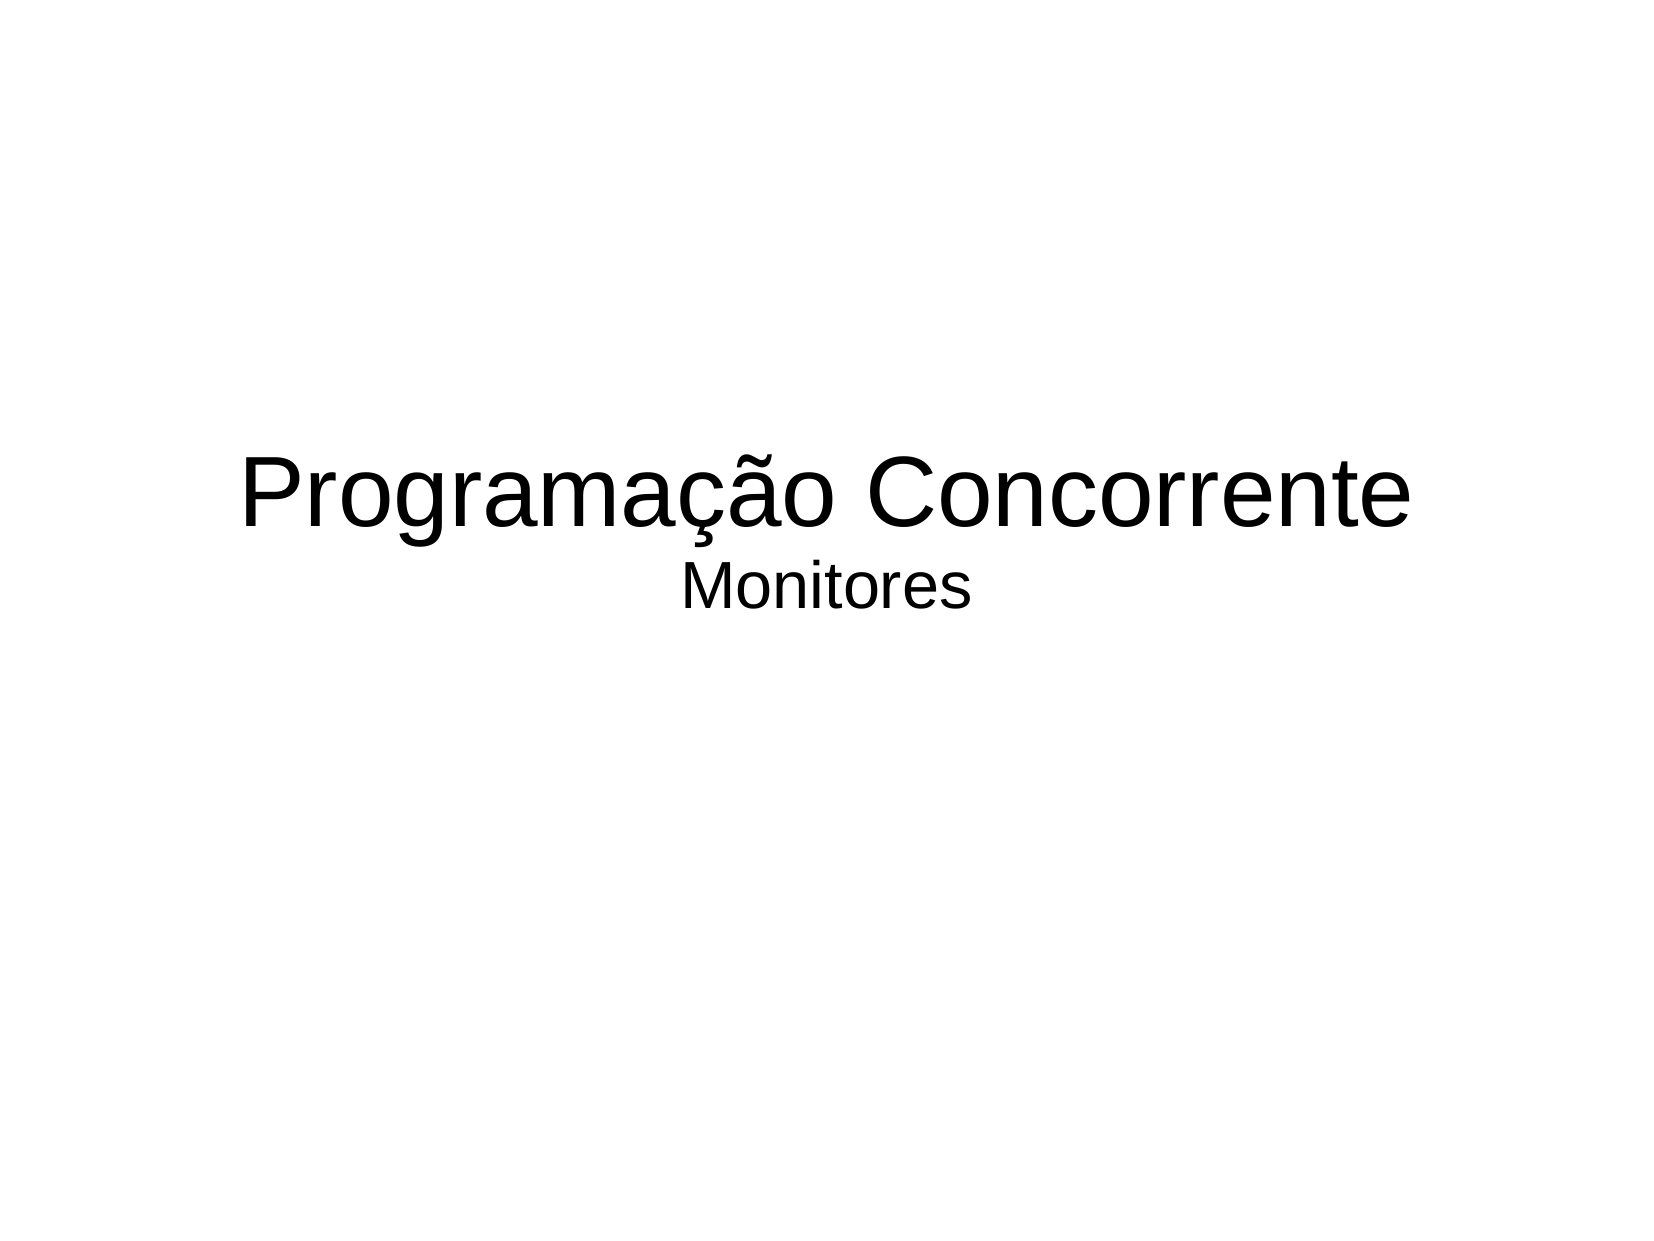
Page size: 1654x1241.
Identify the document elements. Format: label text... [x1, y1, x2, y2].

subtitle Programação Concorrente Monitores [82, 49, 1571, 1010]
